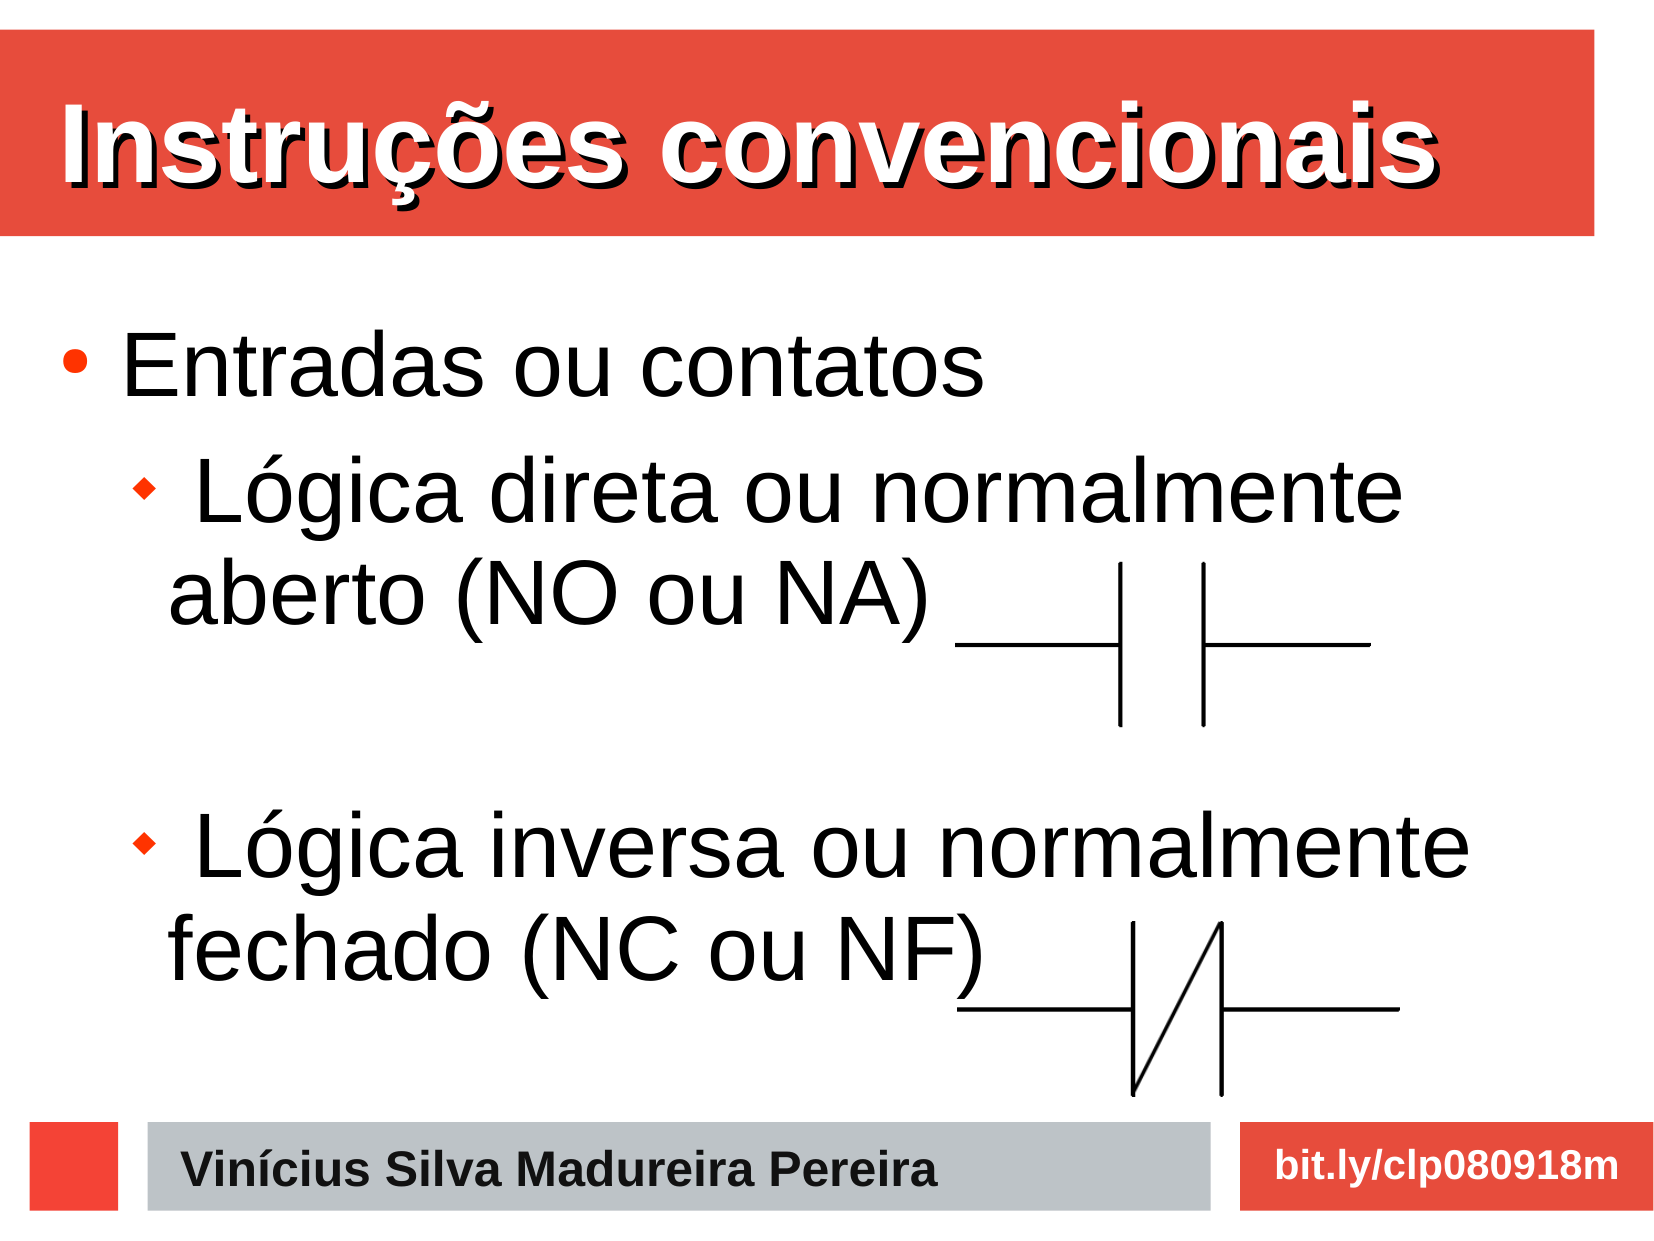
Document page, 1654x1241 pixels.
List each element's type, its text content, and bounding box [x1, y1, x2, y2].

list Entradas ou contatos Lógica direta ou normalmente aberto (NO ou NA) Lógica inversa ou normalmente fechado (NC ou NF) [59, 312, 1565, 1081]
picture [955, 436, 1371, 853]
text_box bit.ly/clp080918m [1228, 1133, 1654, 1205]
title Instruções convencionais [59, 59, 1595, 207]
text_box Vinícius Silva Madureira Pereira [165, 1133, 1170, 1205]
picture [957, 921, 1400, 1097]
